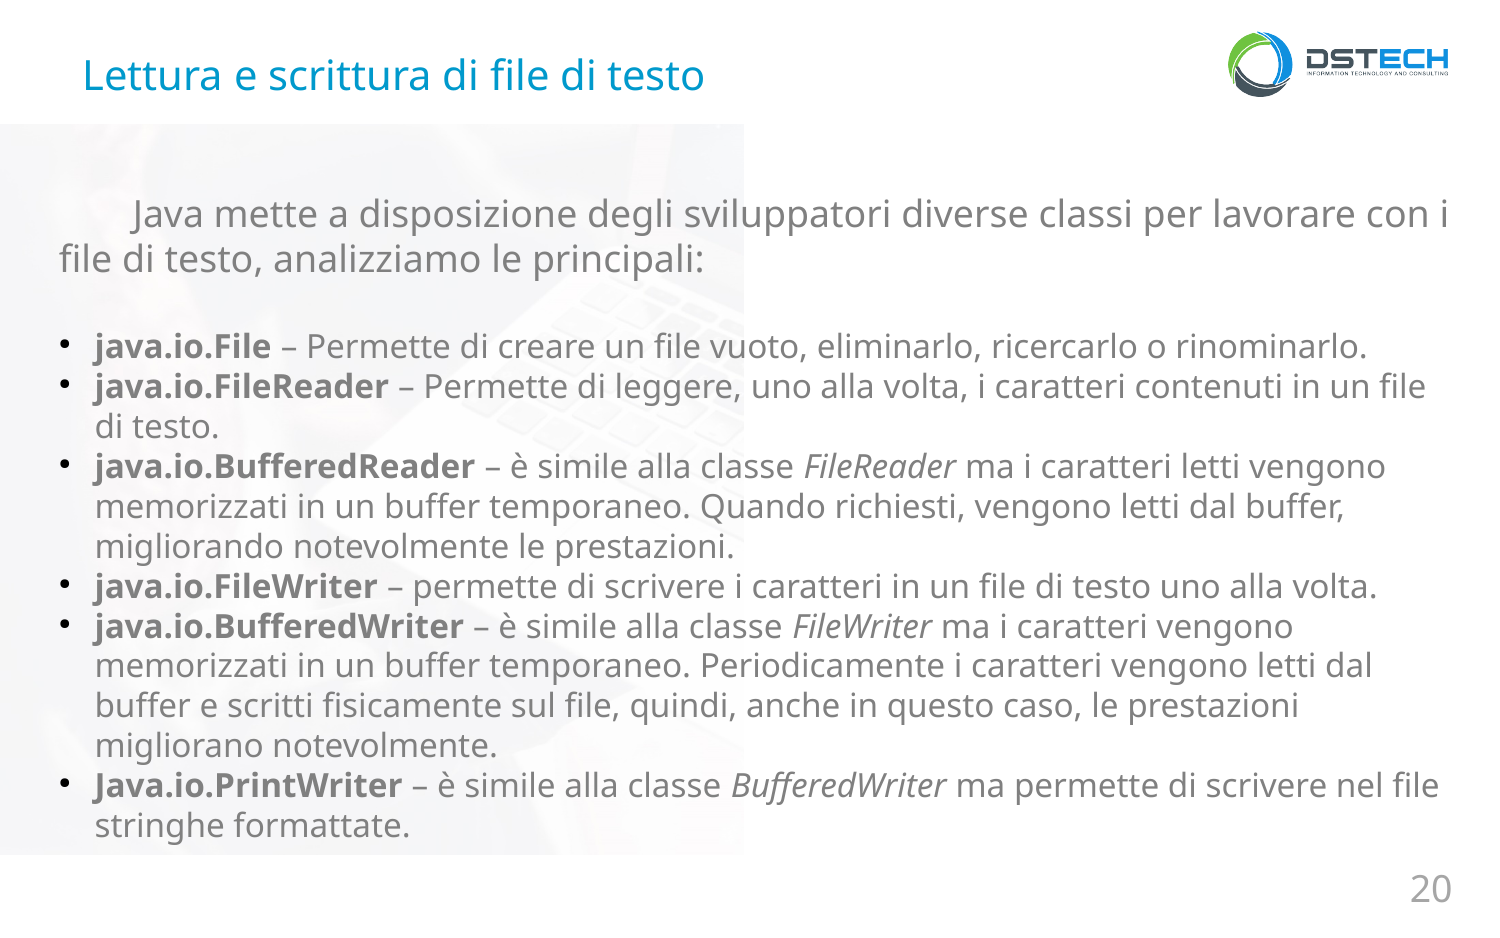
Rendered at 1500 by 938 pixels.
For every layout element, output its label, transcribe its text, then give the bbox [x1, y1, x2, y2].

text_box 20 [1381, 864, 1460, 910]
picture [1228, 31, 1448, 97]
picture [0, 124, 744, 855]
text_box Lettura e scrittura di file di testo [67, 41, 1034, 107]
text_box [744, 118, 1500, 871]
text_box Java mette a disposizione degli sviluppatori diverse classi per lavorare con i file di testo, analizziamo le principali: java.io.File – Permette di creare un file vuoto, eliminarlo, ricercarlo o rinominarlo. java.io.FileReader – Permette di leggere, uno alla volta, i caratteri contenuti in un file di testo. java.io.BufferedReader – è simile alla classe FileReader ma i caratteri letti vengono memorizzati in un buffer temporaneo. Quando richiesti, vengono letti dal buffer, migliorando notevolmente le prestazioni. java.io.FileWriter – permette di scrivere i caratteri in un file di testo uno alla volta. java.io.BufferedWriter – è simile alla classe FileWriter ma i caratteri vengono memorizzati in un buffer temporaneo. Periodicamente i caratteri vengono letti dal buffer e scritti fisicamente sul file, quindi, anche in questo caso, le prestazioni migliorano notevolmente. Java.io.PrintWriter – è simile alla classe BufferedWriter ma permette di scrivere nel file stringhe formattate. [59, 145, 1453, 871]
